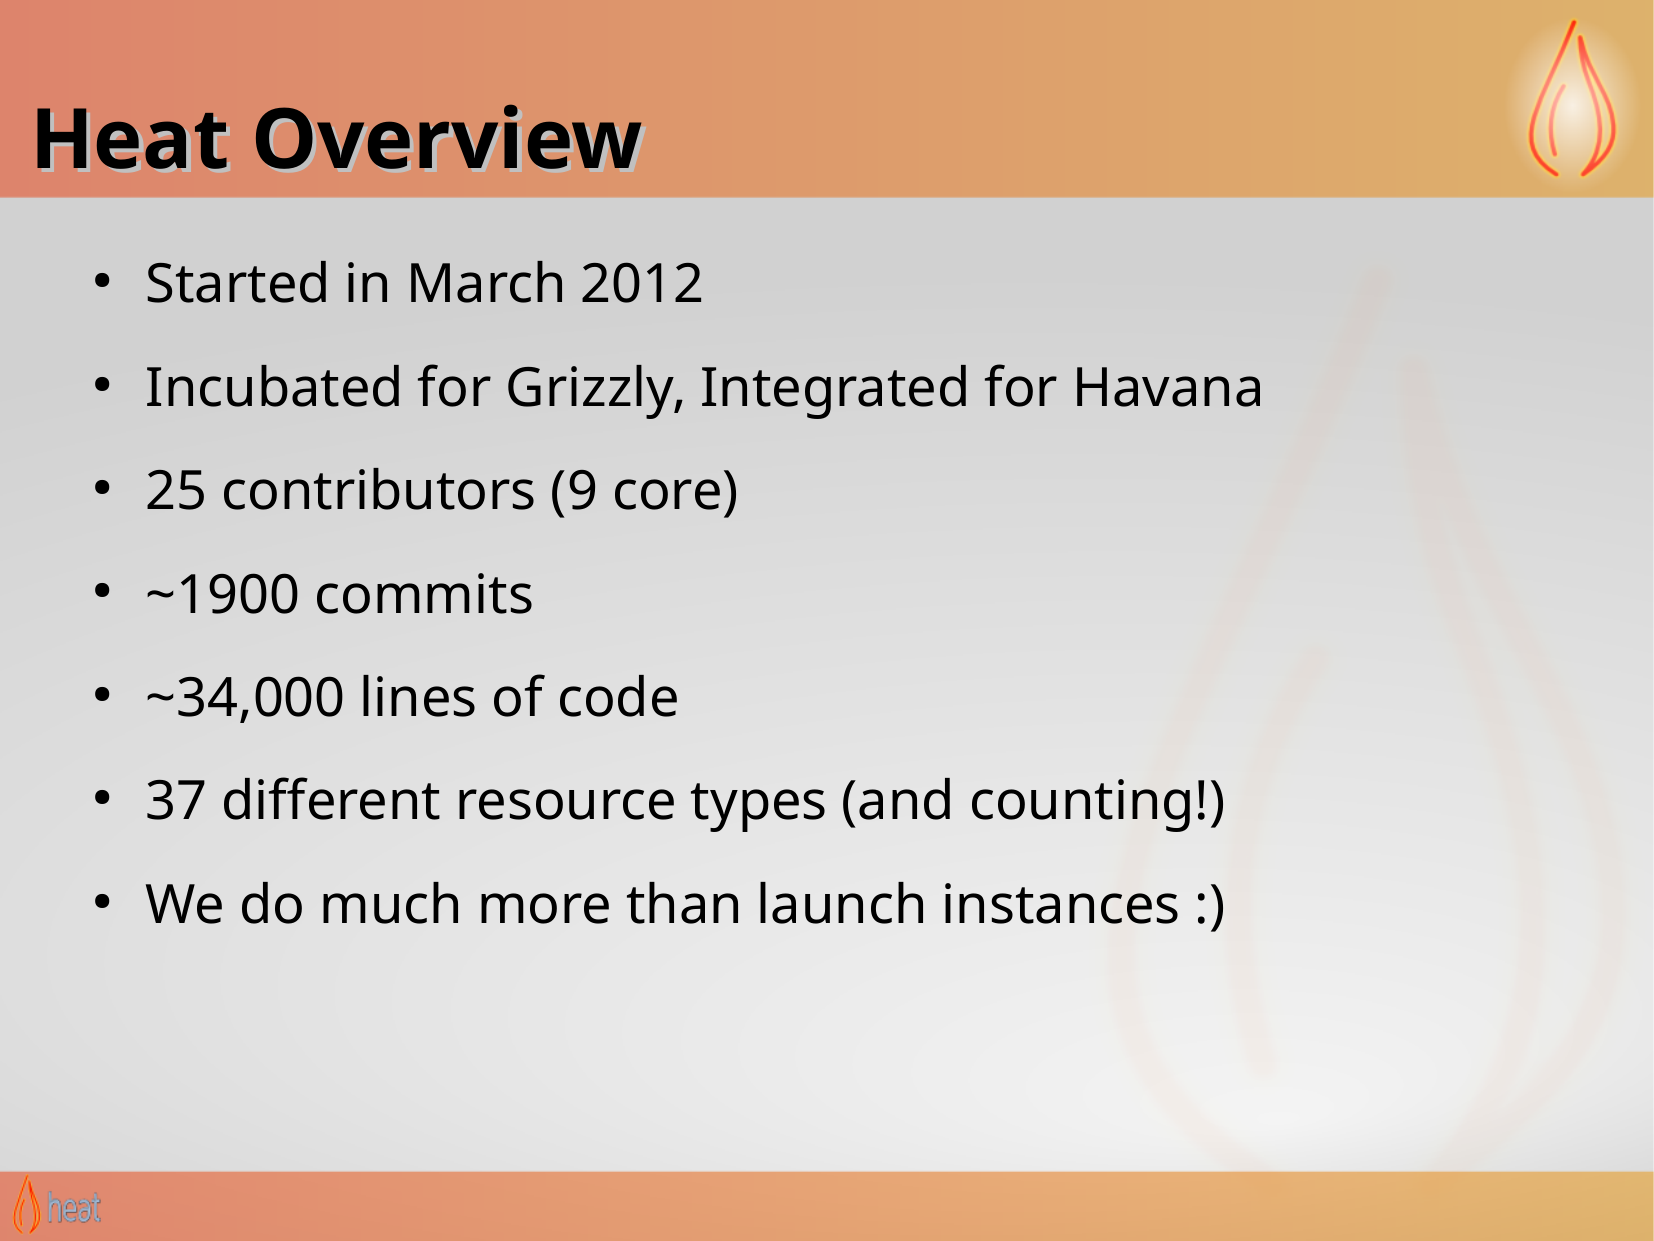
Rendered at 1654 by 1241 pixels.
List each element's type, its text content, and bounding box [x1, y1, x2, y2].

list Started in March 2012 Incubated for Grizzly, Integrated for Havana 25 contributors (9 core) ~1900 commits ~34,000 lines of code 37 different resource types (and counting!) We do much more than launch instances :) [75, 244, 1564, 1201]
title Heat Overview [30, 23, 1606, 249]
picture [0, 0, 1654, 1241]
